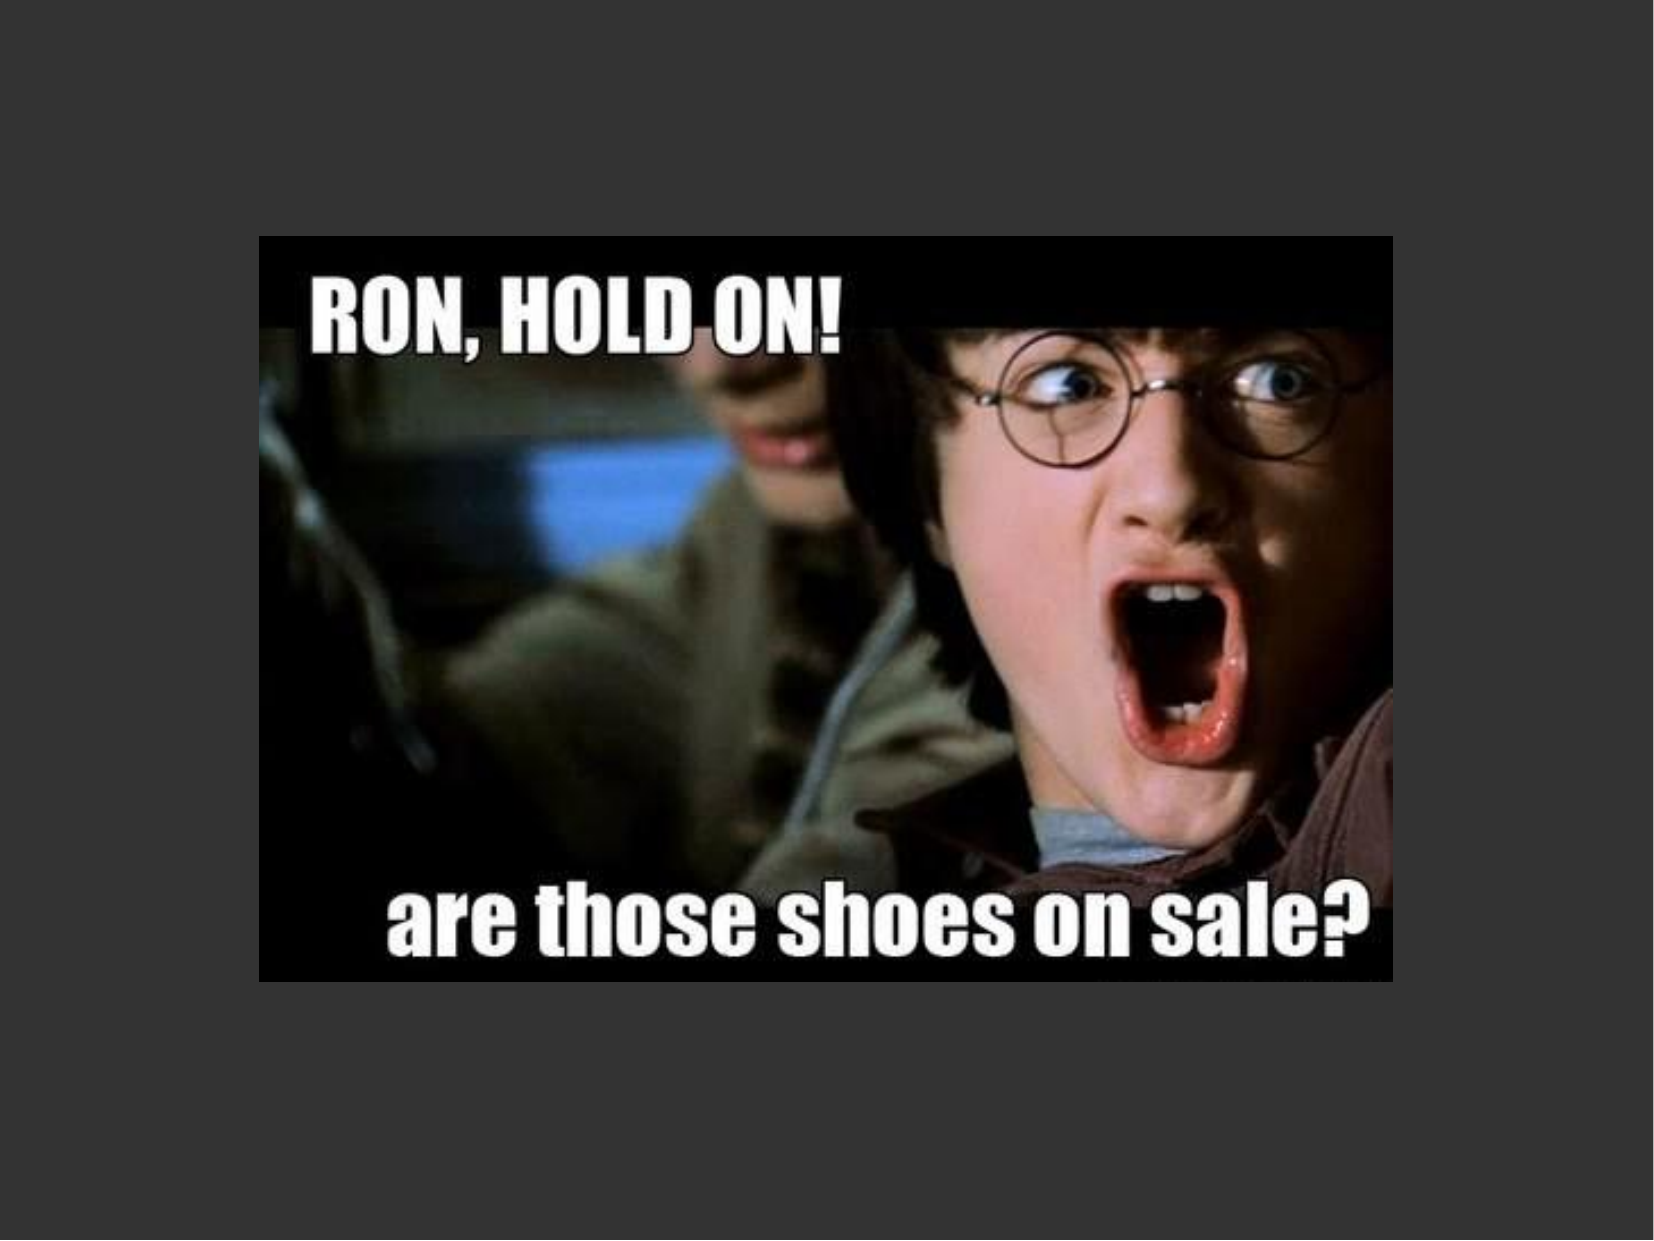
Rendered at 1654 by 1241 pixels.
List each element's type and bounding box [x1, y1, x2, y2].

picture [259, 236, 1393, 982]
